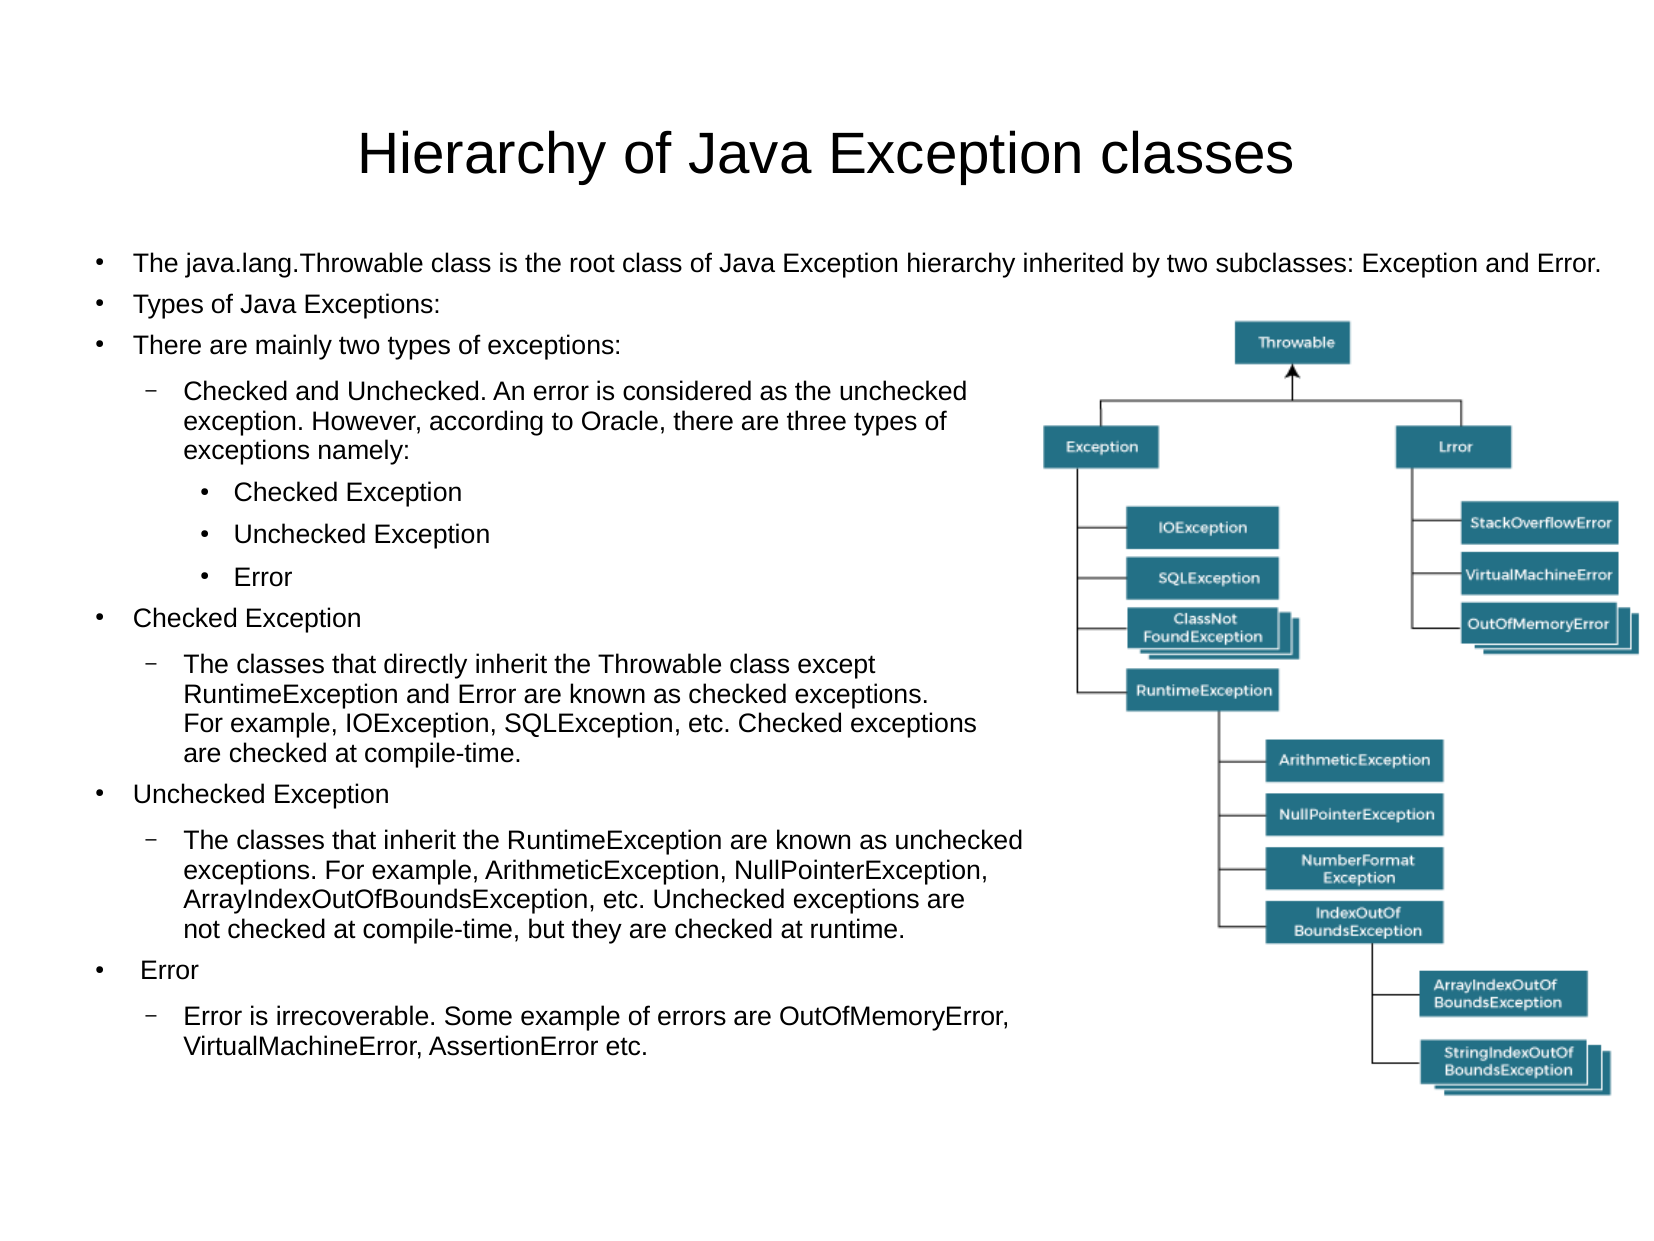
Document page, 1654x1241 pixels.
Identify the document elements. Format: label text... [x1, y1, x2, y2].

list The java.lang.Throwable class is the root class of Java Exception hierarchy inherited by two subclasses: Exception and Error. Types of Java Exceptions: There are mainly two types of exceptions: Checked and Unchecked. An error is considered as the unchecked exception. However, according to Oracle, there are three types of exceptions namely: Checked Exception Unchecked Exception Error Checked Exception The classes that directly inherit the Throwable class except RuntimeException and Error are known as checked exceptions. For example, IOException, SQLException, etc. Checked exceptions are checked at compile-time. Unchecked Exception The classes that inherit the RuntimeException are known as unchecked exceptions. For example, ArithmeticException, NullPointerException, ArrayIndexOutOfBoundsException, etc. Unchecked exceptions are not checked at compile-time, but they are checked at runtime. Error Error is irrecoverable. Some example of errors are OutOfMemoryError, VirtualMachineError, AssertionError etc. [82, 248, 1619, 1104]
title Hierarchy of Java Exception classes [82, 49, 1571, 248]
picture [1042, 318, 1642, 1099]
